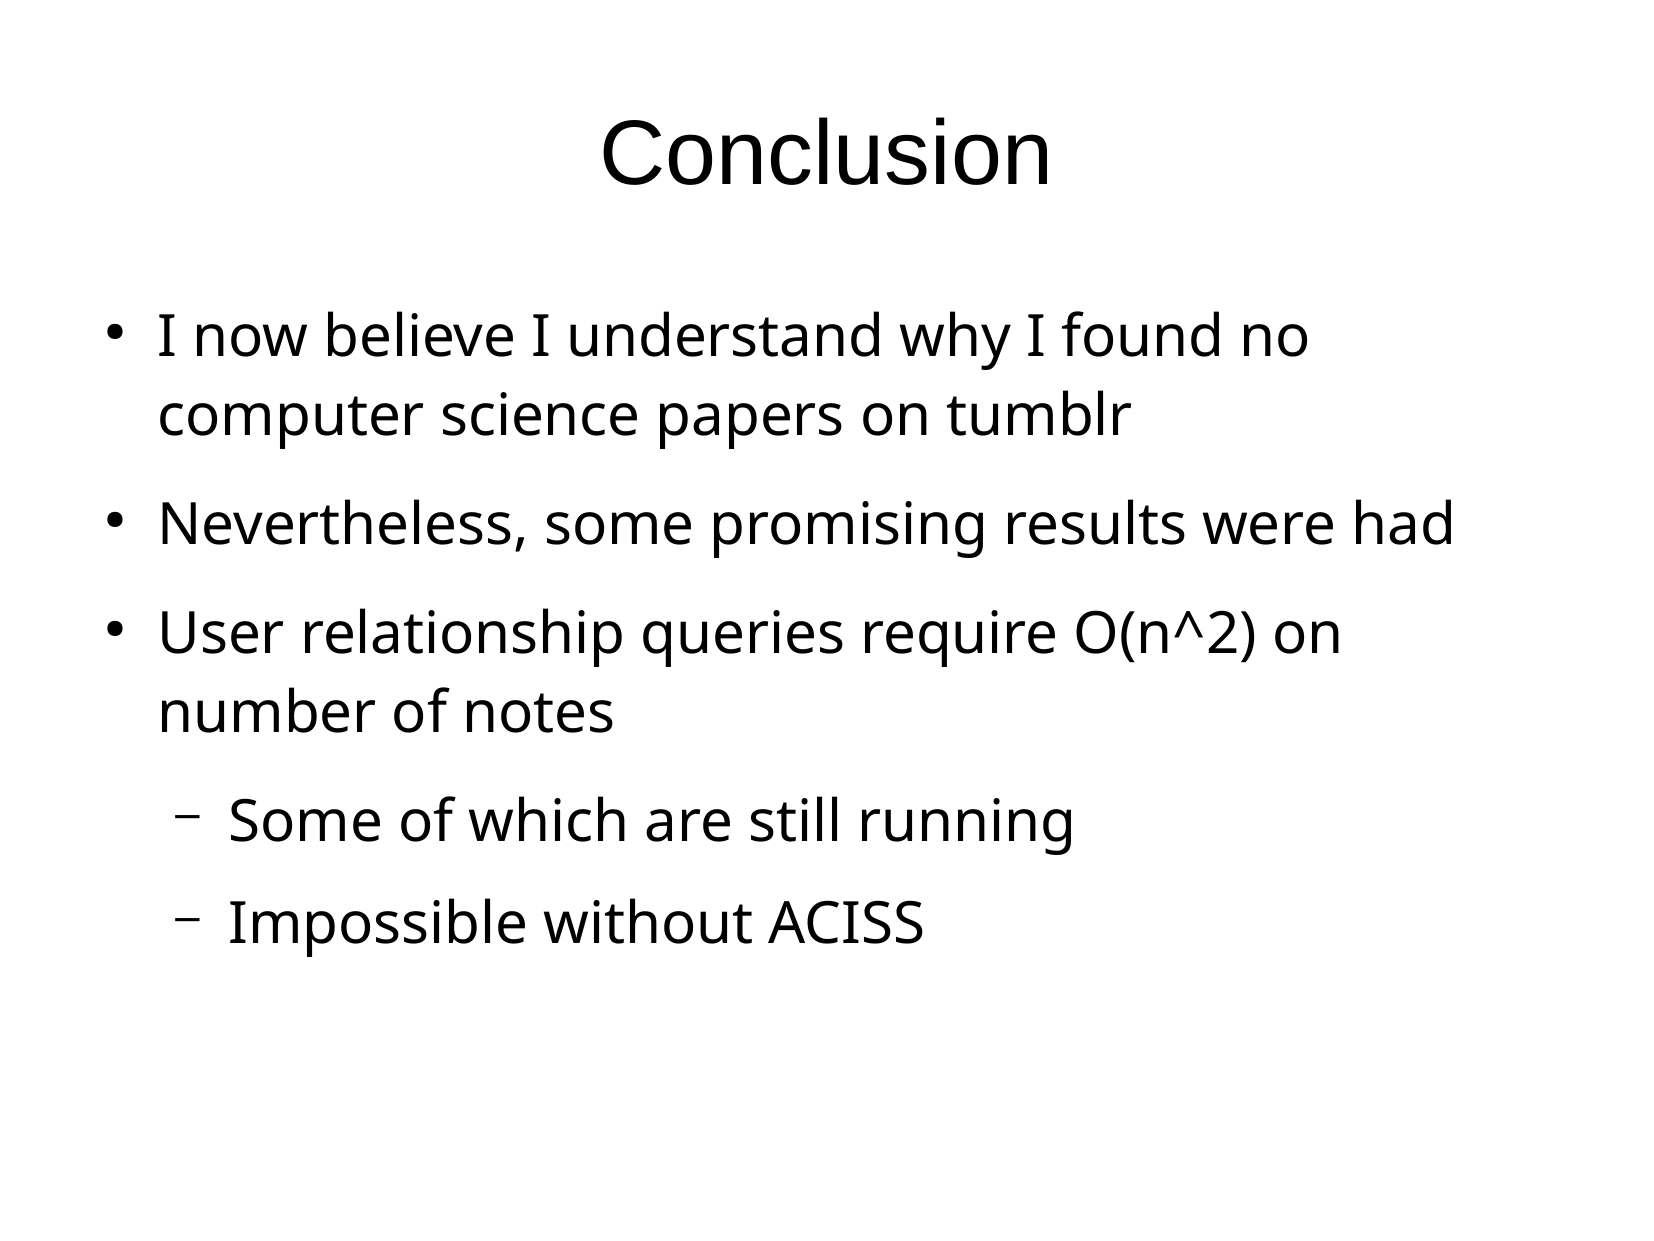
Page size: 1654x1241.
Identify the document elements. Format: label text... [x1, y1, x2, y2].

title Conclusion [82, 49, 1571, 257]
list I now believe I understand why I found no computer science papers on tumblr Nevertheless, some promising results were had User relationship queries require O(n^2) on number of notes Some of which are still running Impossible without ACISS [86, 294, 1576, 1186]
